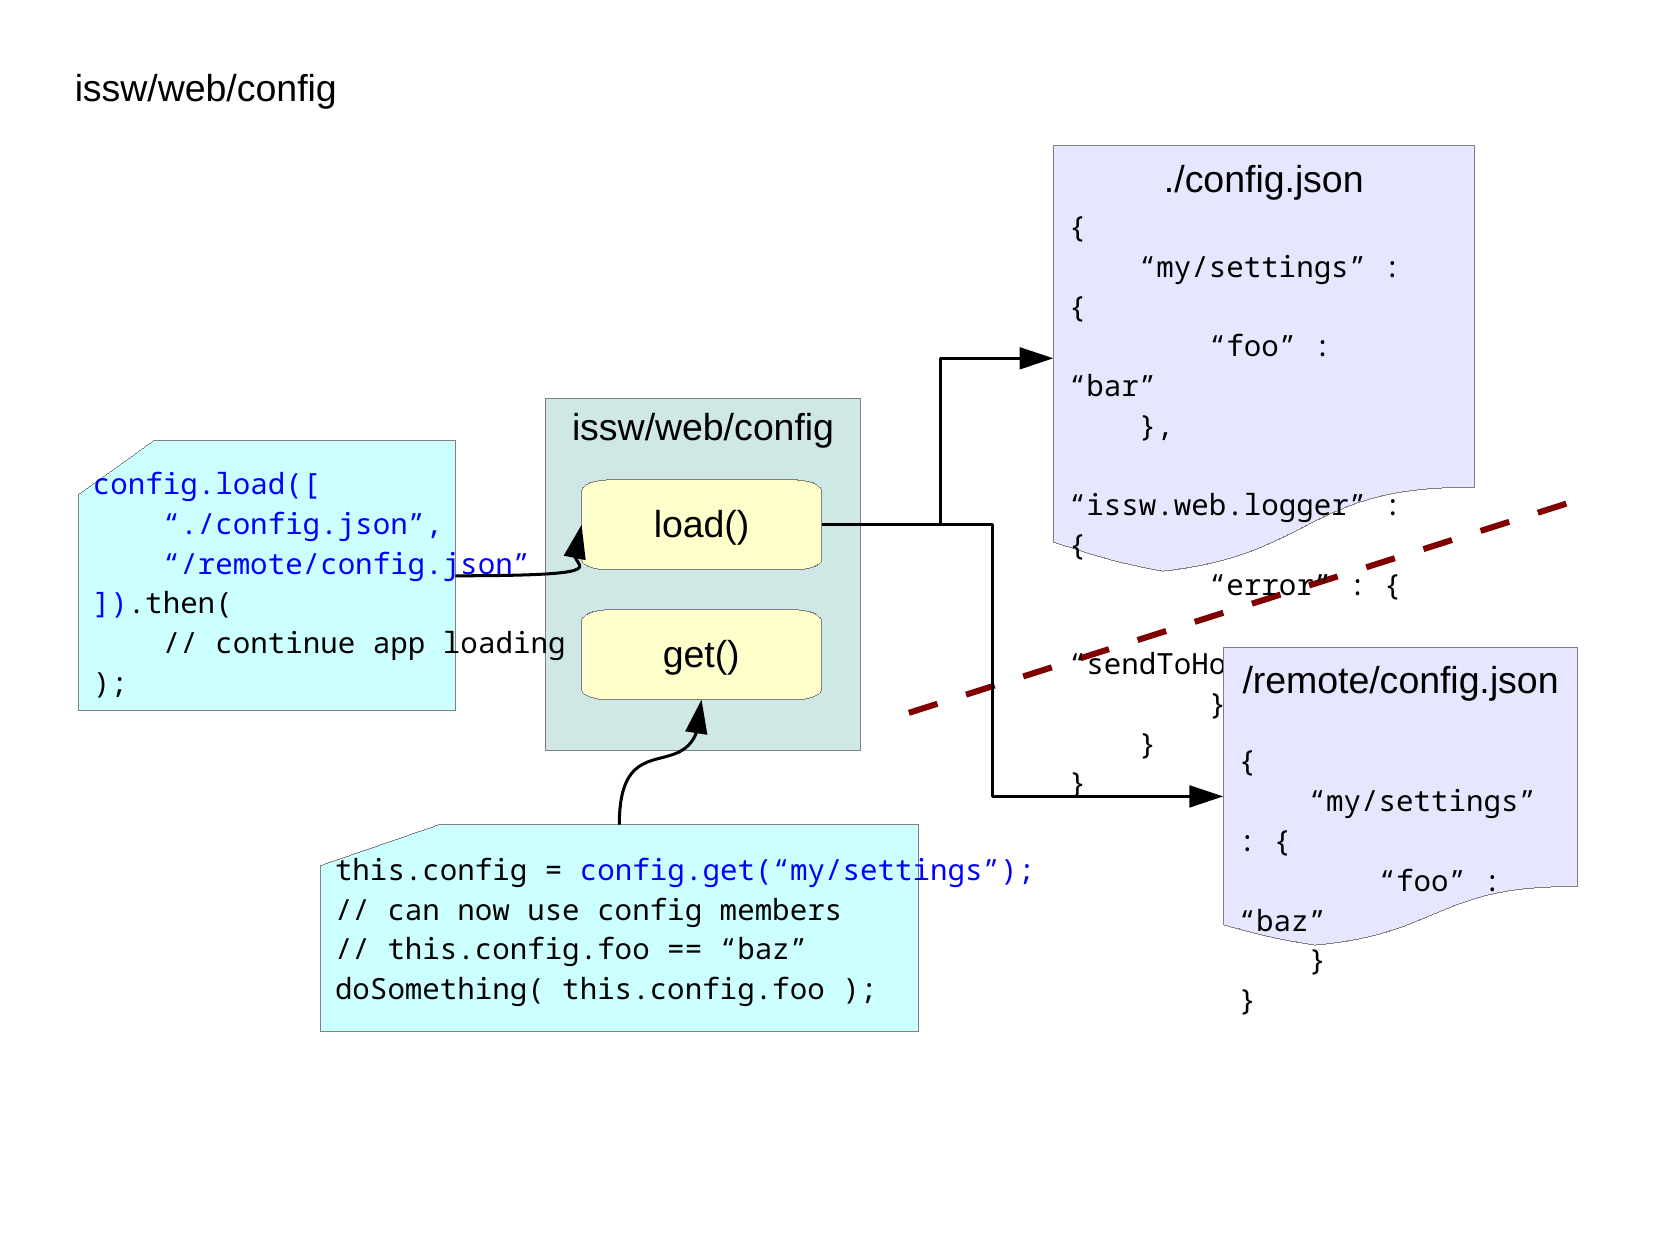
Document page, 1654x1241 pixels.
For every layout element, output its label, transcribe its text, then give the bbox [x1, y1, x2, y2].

text_box { “my/settings” : { “foo” : “baz” } } [1223, 720, 1552, 910]
text_box [545, 456, 861, 572]
text_box this.config = config.get(“my/settings”); // can now use config members // this.config.foo == “baz” doSomething( this.config.foo ); [320, 824, 919, 1032]
text_box config.load([ “./config.json”, “/remote/config.json” ]).then( // continue app loading ); [78, 440, 456, 711]
text_box { “my/settings” : { “foo” : “bar” }, “issw.web.logger” : { “error” : { “sendToHost” : true } } } [1054, 208, 1445, 550]
text_box [1445, 208, 1475, 488]
text_box [1223, 910, 1444, 946]
text_box /remote/config.json [1223, 652, 1578, 720]
text_box [1078, 550, 1254, 572]
text_box load() [581, 479, 822, 570]
text_box [1223, 647, 1578, 652]
text_box get() [581, 609, 822, 700]
text_box issw/web/config [60, 60, 1096, 117]
text_box [1261, 917, 1269, 929]
text_box [1053, 145, 1475, 151]
text_box issw/web/config [545, 398, 861, 456]
text_box ./config.json [1053, 151, 1475, 208]
text_box [1552, 720, 1578, 887]
text_box [545, 526, 861, 751]
